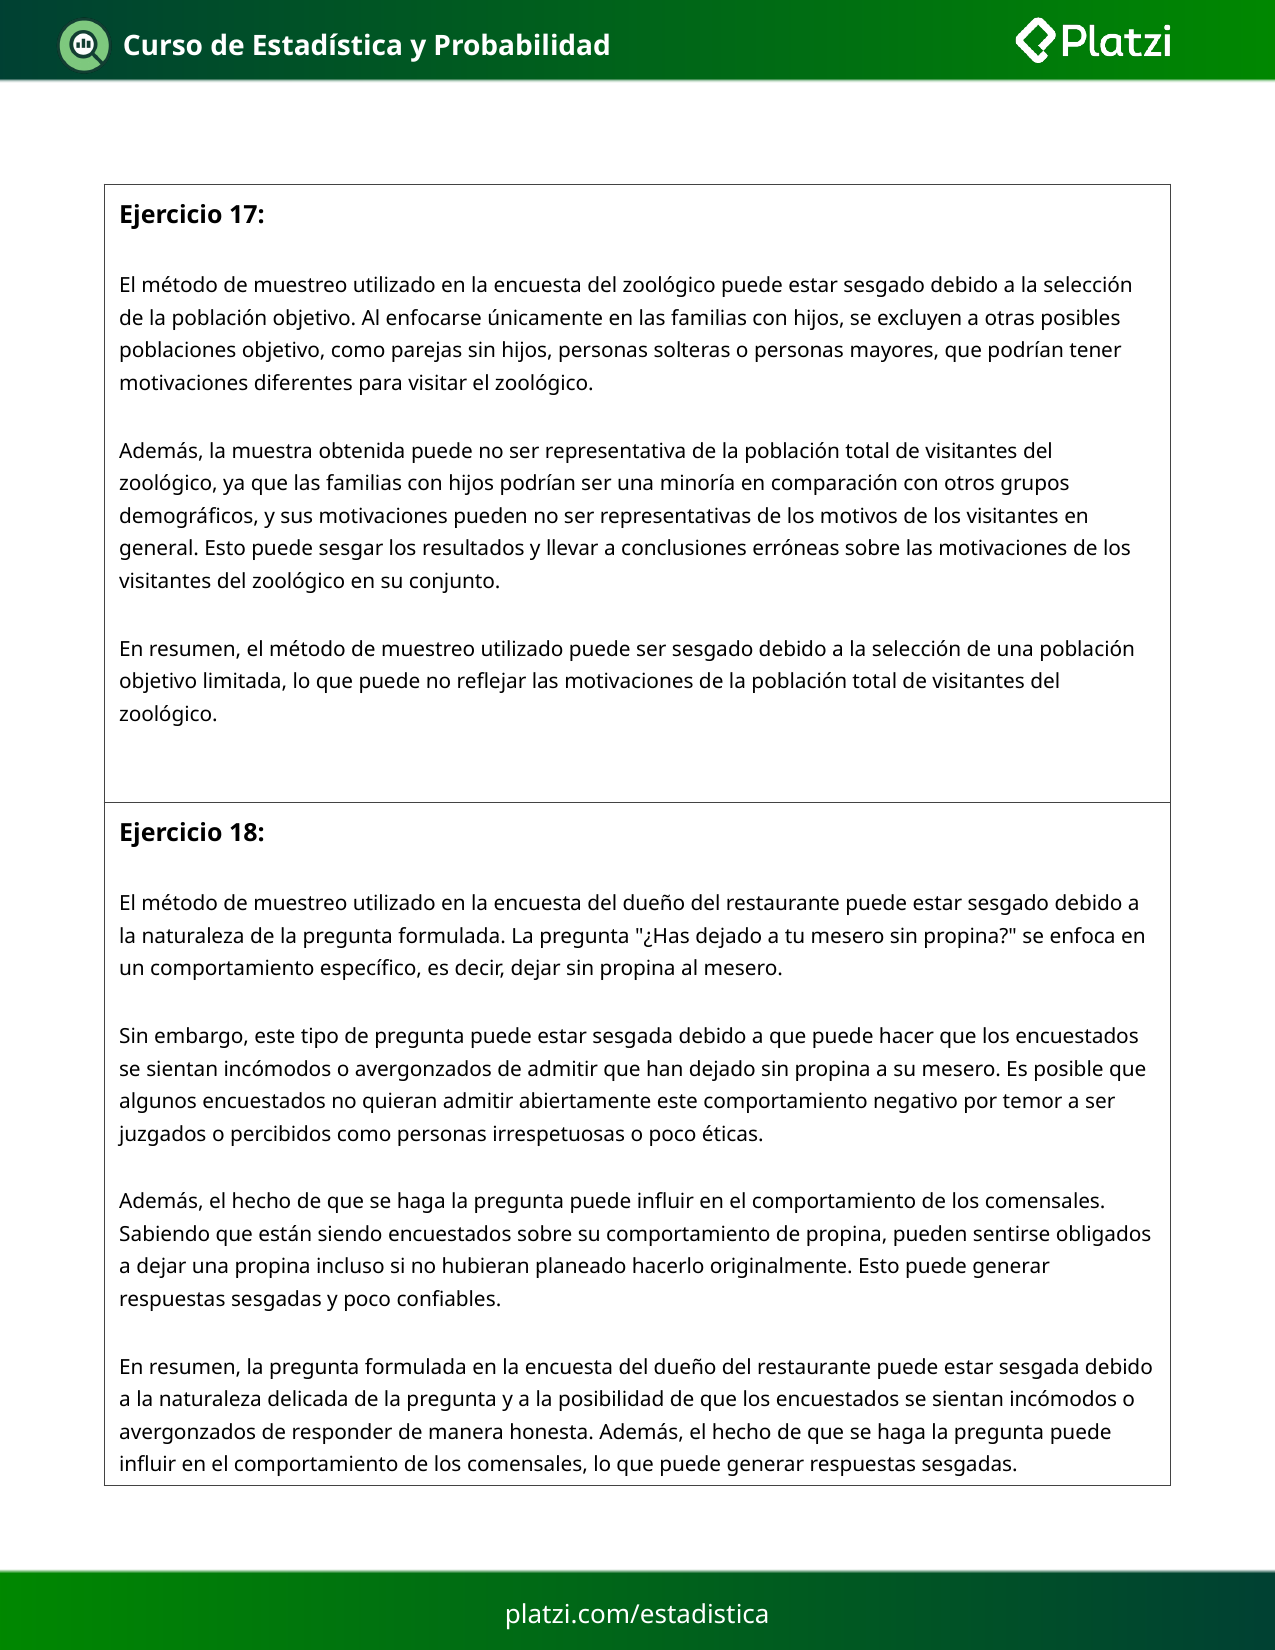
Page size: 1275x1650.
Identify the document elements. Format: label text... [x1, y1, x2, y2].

table_cell Ejercicio 18: El método de muestreo utilizado en la encuesta del dueño del restaurante puede estar sesgado debido a la naturaleza de la pregunta formulada. La pregunta "¿Has dejado a tu mesero sin propina?" se enfoca en un comportamiento específico, es decir, dejar sin propina al mesero. Sin embargo, este tipo de pregunta puede estar sesgada debido a que puede hacer que los encuestados se sientan incómodos o avergonzados de admitir que han dejado sin propina a su mesero. Es posible que algunos encuestados no quieran admitir abiertamente este comportamiento negativo por temor a ser juzgados o percibidos como personas irrespetuosas o poco éticas. Además, el hecho de que se haga la pregunta puede influir en el comportamiento de los comensales. Sabiendo que están siendo encuestados sobre su comportamiento de propina, pueden sentirse obligados a dejar una propina incluso si no hubieran planeado hacerlo originalmente. Esto puede generar respuestas sesgadas y poco confiables. En resumen, la pregunta formulada en la encuesta del dueño del restaurante puede estar sesgada debido a la naturaleza delicada de la pregunta y a la posibilidad de que los encuestados se sientan incómodos o avergonzados de responder de manera honesta. Además, el hecho de que se haga la pregunta puede influir en el comportamiento de los comensales, lo que puede generar respuestas sesgadas. [105, 803, 1170, 1485]
picture [0, 0, 1275, 1650]
subtitle platzi.com/estadistica [200, 1571, 1075, 1650]
table_header Ejercicio 17: El método de muestreo utilizado en la encuesta del zoológico puede estar sesgado debido a la selección de la población objetivo. Al enfocarse únicamente en las familias con hijos, se excluyen a otras posibles poblaciones objetivo, como parejas sin hijos, personas solteras o personas mayores, que podrían tener motivaciones diferentes para visitar el zoológico. Además, la muestra obtenida puede no ser representativa de la población total de visitantes del zoológico, ya que las familias con hijos podrían ser una minoría en comparación con otros grupos demográficos, y sus motivaciones pueden no ser representativas de los motivos de los visitantes en general. Esto puede sesgar los resultados y llevar a conclusiones erróneas sobre las motivaciones de los visitantes del zoológico en su conjunto. En resumen, el método de muestreo utilizado puede ser sesgado debido a la selección de una población objetivo limitada, lo que puede no reflejar las motivaciones de la población total de visitantes del zoológico. [105, 185, 1170, 802]
title Curso de Estadística y Probabilidad [101, 6, 976, 86]
